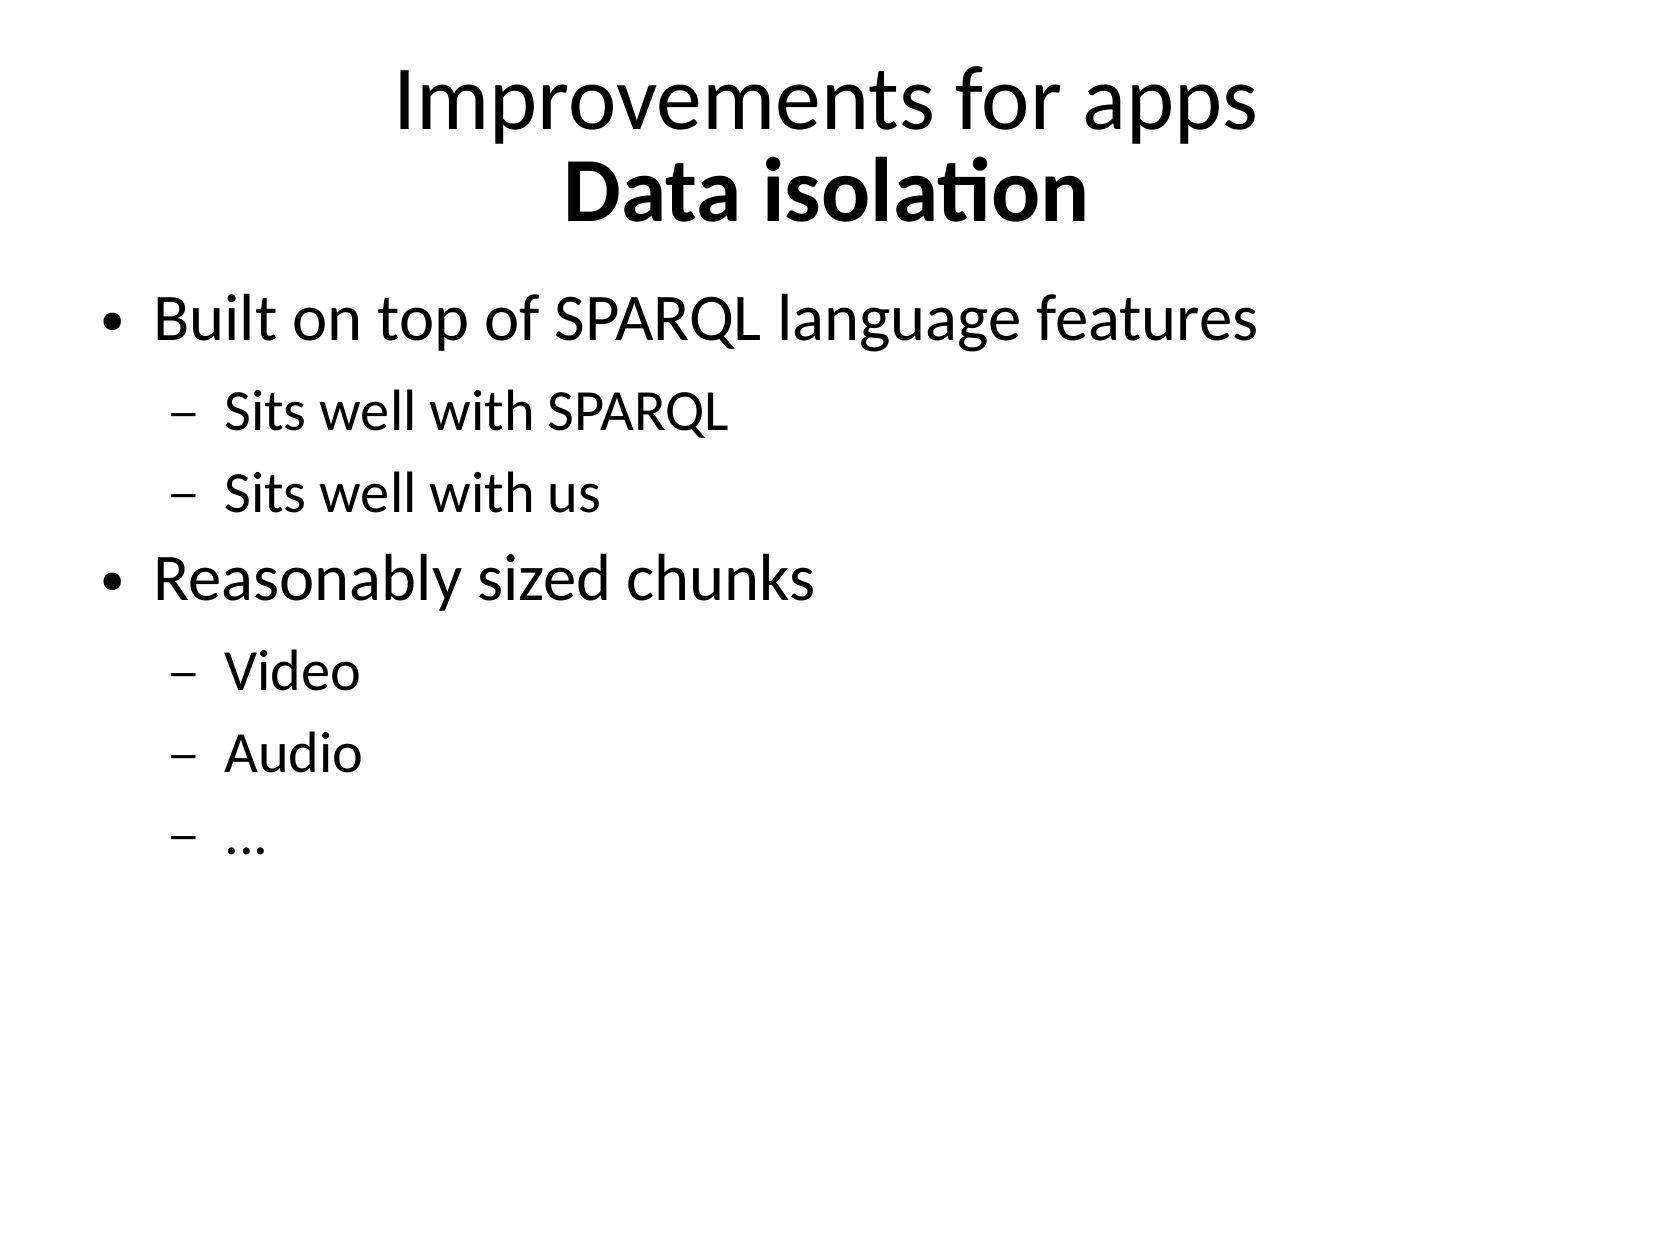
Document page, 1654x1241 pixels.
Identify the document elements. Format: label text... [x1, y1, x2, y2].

title Improvements for apps Data isolation [82, 42, 1571, 264]
list Built on top of SPARQL language features Sits well with SPARQL Sits well with us Reasonably sized chunks Video Audio ... [82, 290, 1538, 1010]
